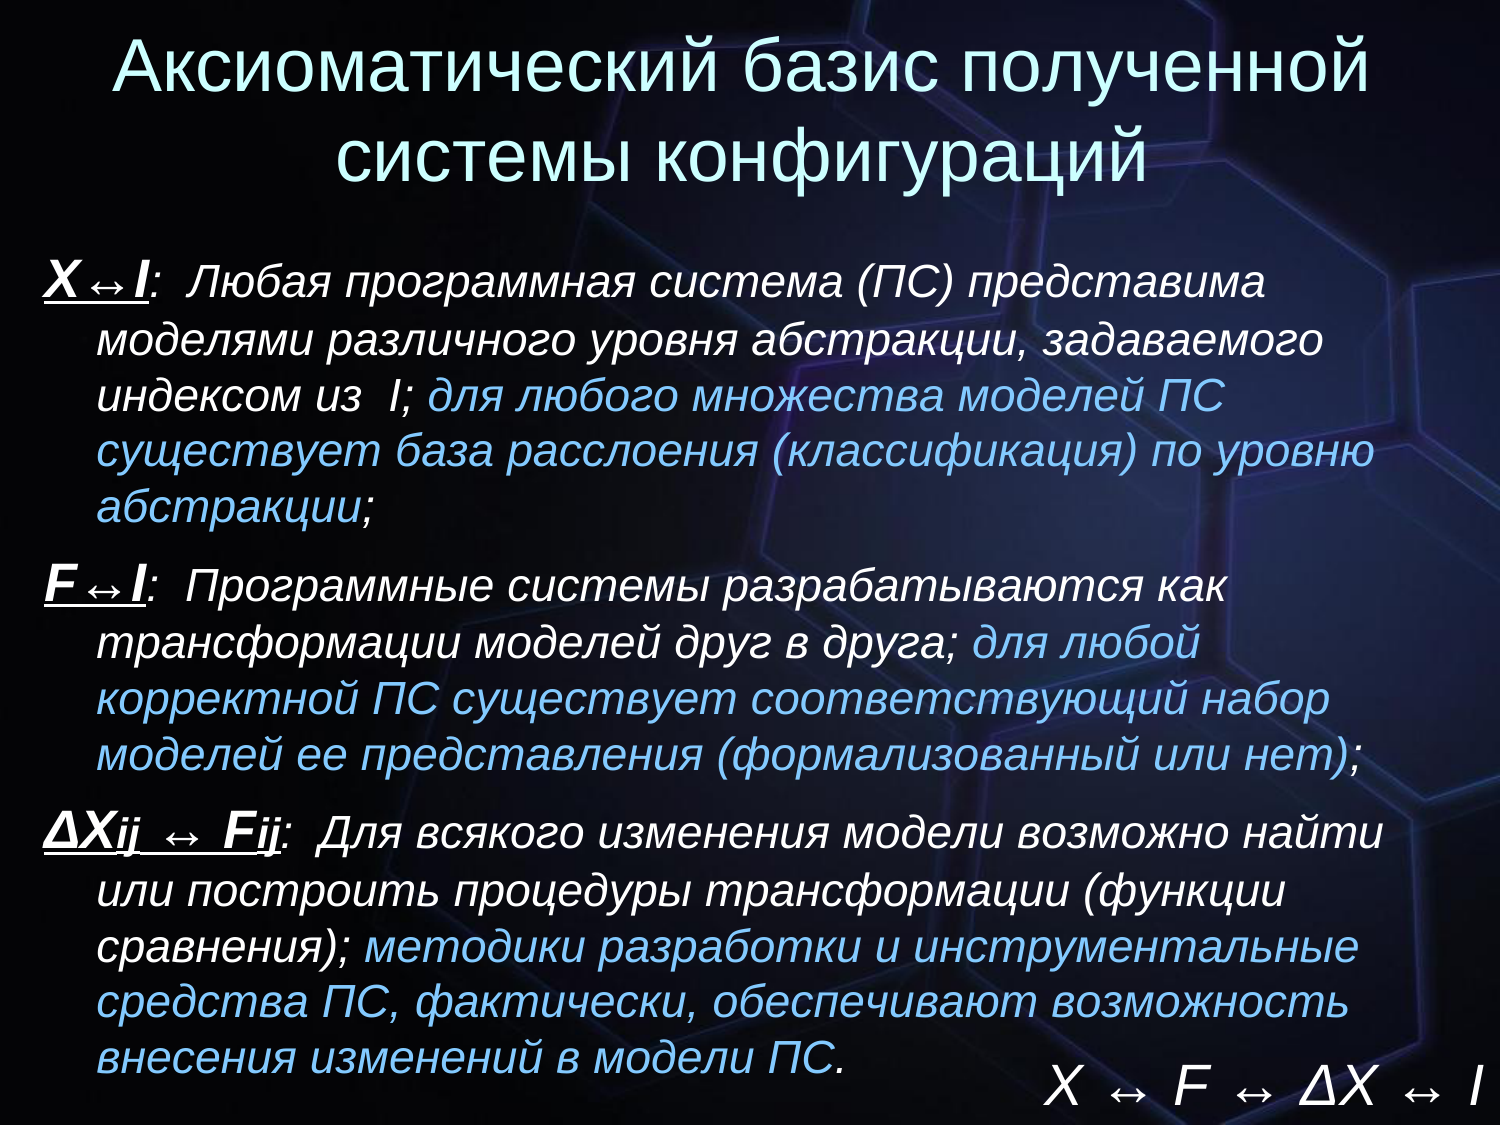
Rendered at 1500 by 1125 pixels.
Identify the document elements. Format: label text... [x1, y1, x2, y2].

title Аксиоматический базис полученной системы конфигураций [67, 0, 1418, 225]
picture [0, 0, 1500, 1125]
list X↔I: Любая программная система (ПС) представима моделями различного уровня абстракции, задаваемого индексом из I; для любого множества моделей ПС существует база расслоения (классификация) по уровню абстракции; F↔I: Программные системы разрабатываются как трансформации моделей друг в друга; для любой корректной ПС существует соответствующий набор моделей ее представления (формализованный или нет); ΔXij ↔ Fij: Для всякого изменения модели возможно найти или построить процедуры трансформации (функции сравнения); методики разработки и инструментальные средства ПС, фактически, обеспечивают возможность внесения изменений в модели ПС. [29, 236, 1477, 1093]
text_box X ↔ F ↔ ΔX ↔ I [1029, 1039, 1500, 1125]
